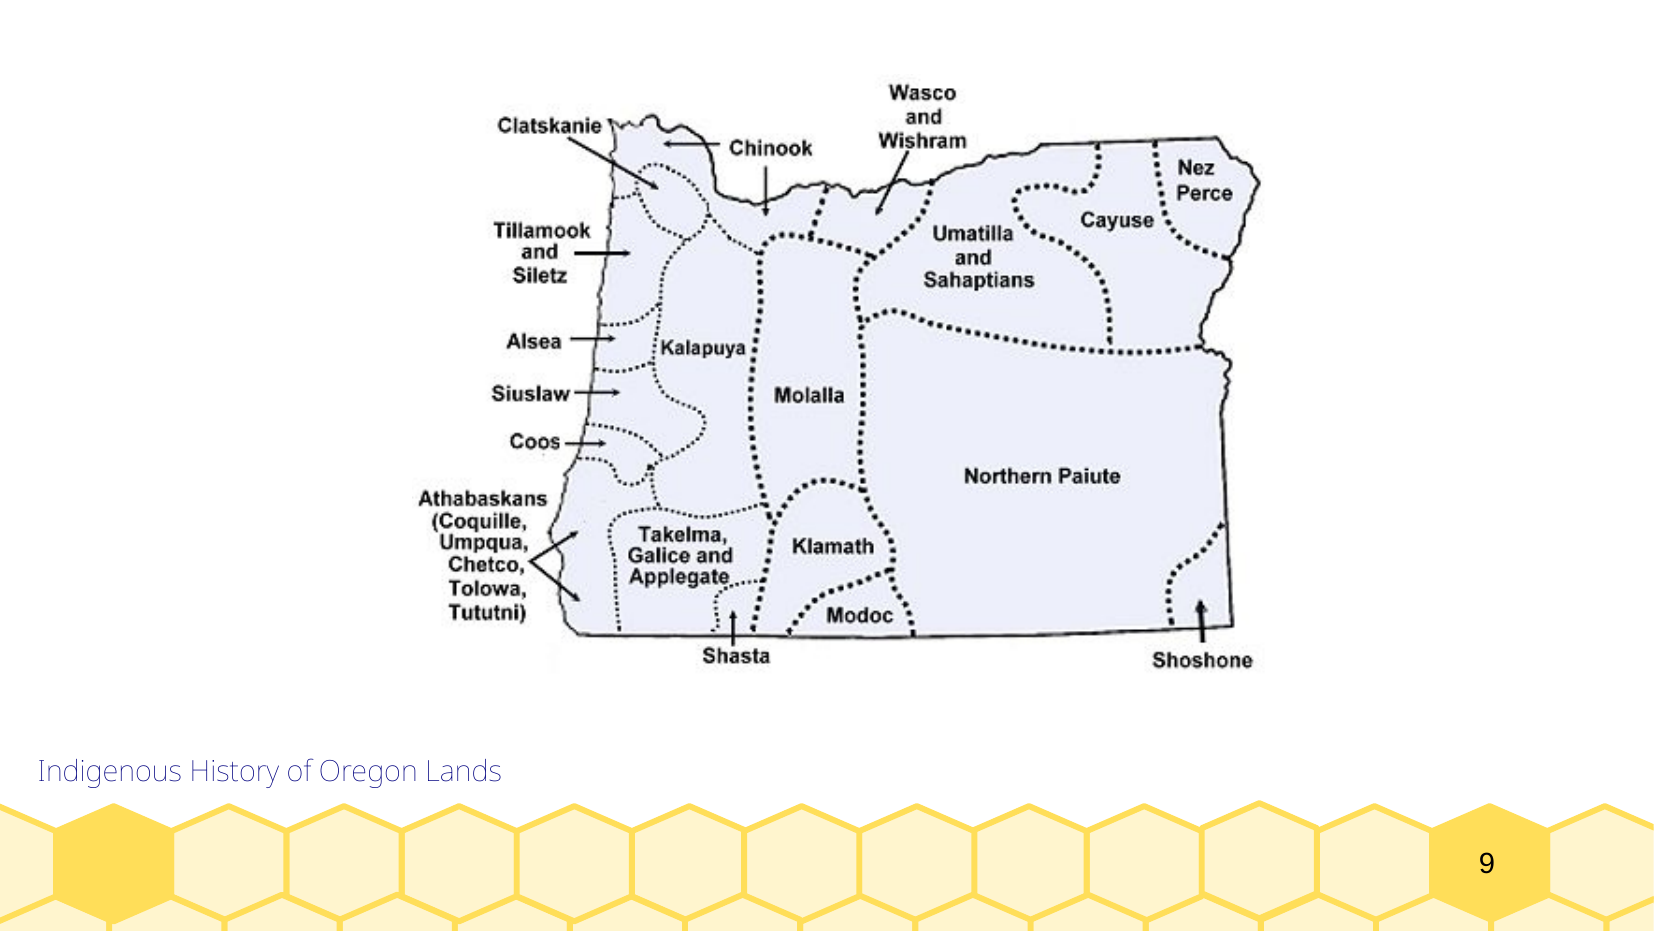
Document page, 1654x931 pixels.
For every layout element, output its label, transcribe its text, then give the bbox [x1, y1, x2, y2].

text_box Indigenous History of Oregon Lands [37, 750, 1651, 862]
picture [412, 74, 1276, 703]
